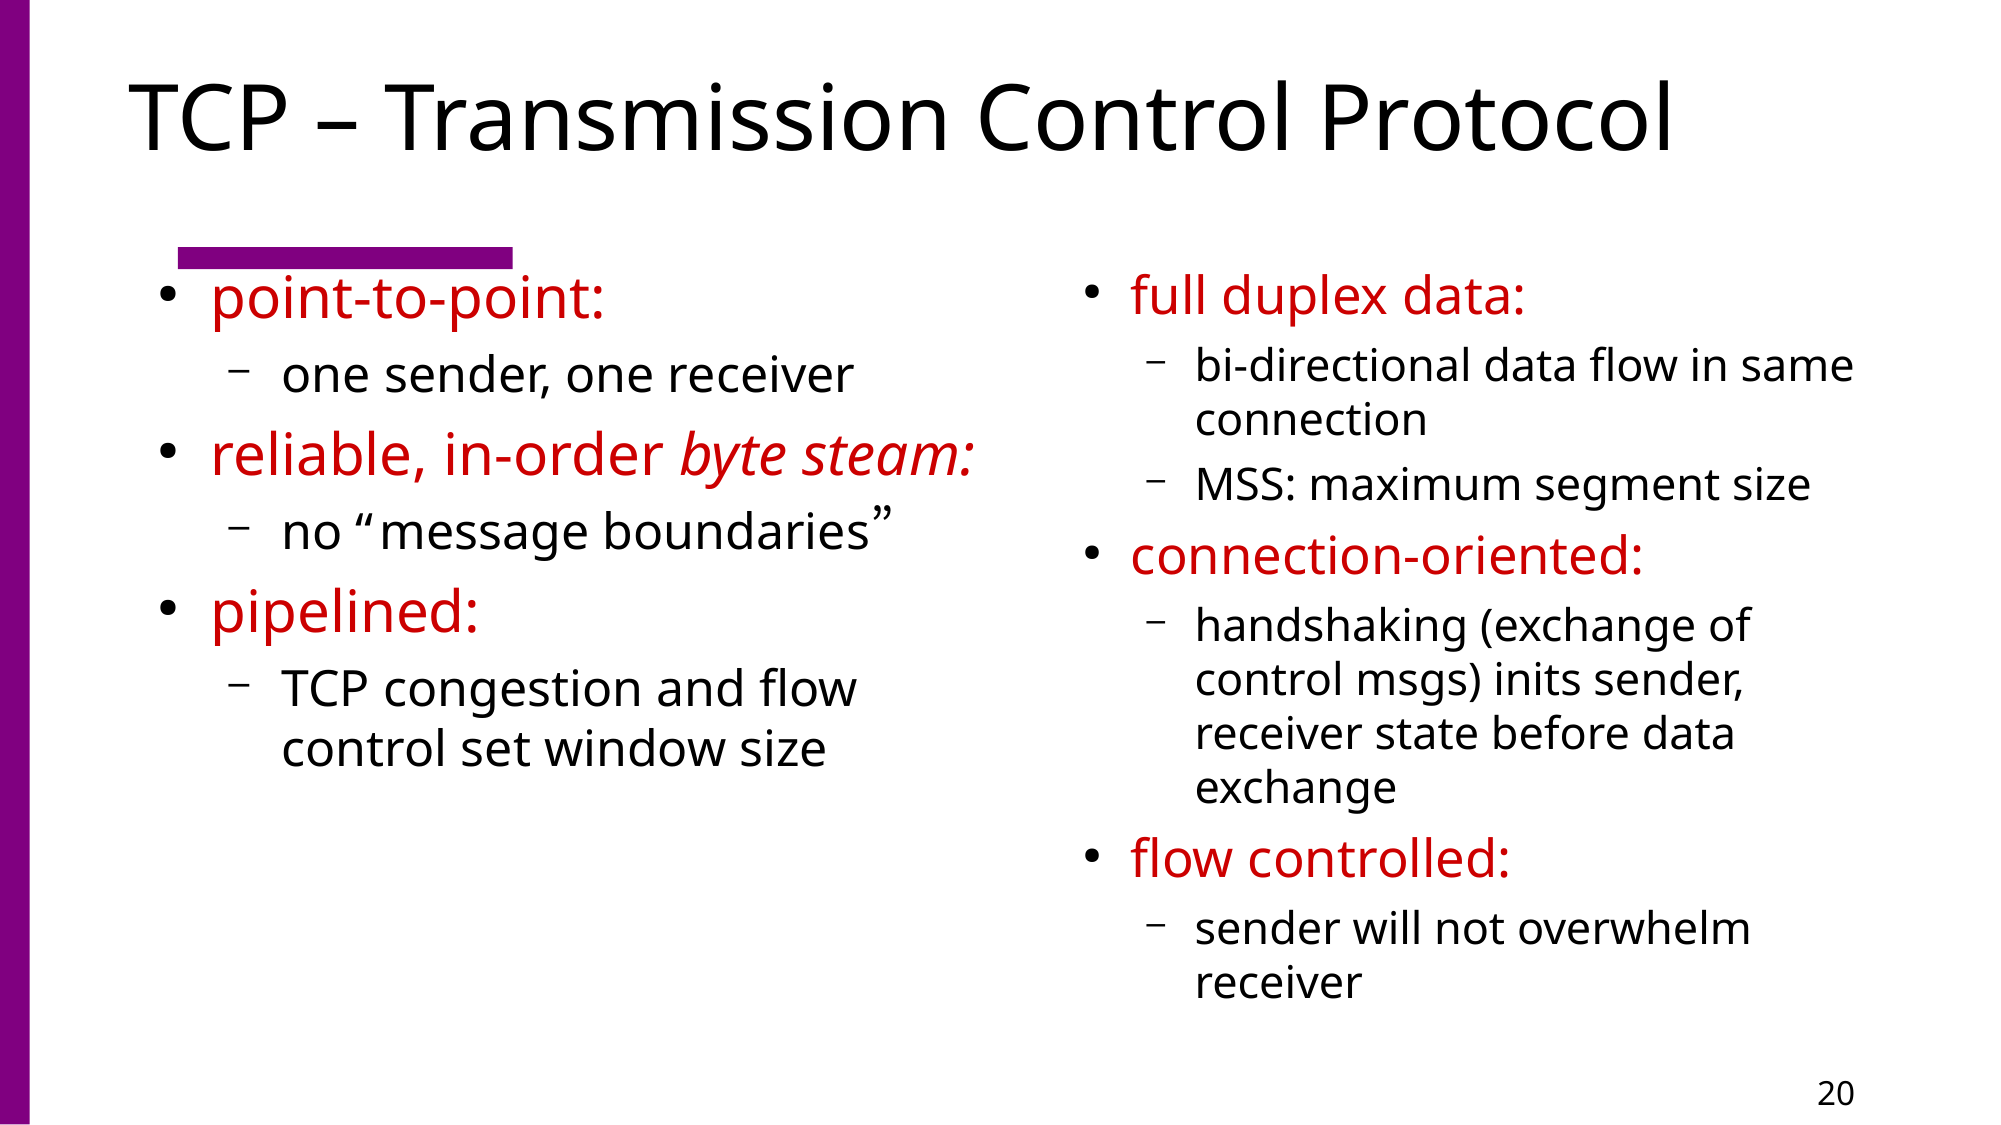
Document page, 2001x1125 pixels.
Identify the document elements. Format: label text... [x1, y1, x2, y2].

list full duplex data: bi-directional data flow in same connection MSS: maximum segment size connection-oriented: handshaking (exchange of control msgs) inits sender, receiver state before data exchange flow controlled: sender will not overwhelm receiver [1052, 254, 1905, 1018]
title TCP – Transmission Control Protocol [77, 41, 1881, 187]
list point-to-point: one sender, one receiver reliable, in-order byte steam: no “message boundaries” pipelined: TCP congestion and flow control set window size [124, 253, 996, 1016]
